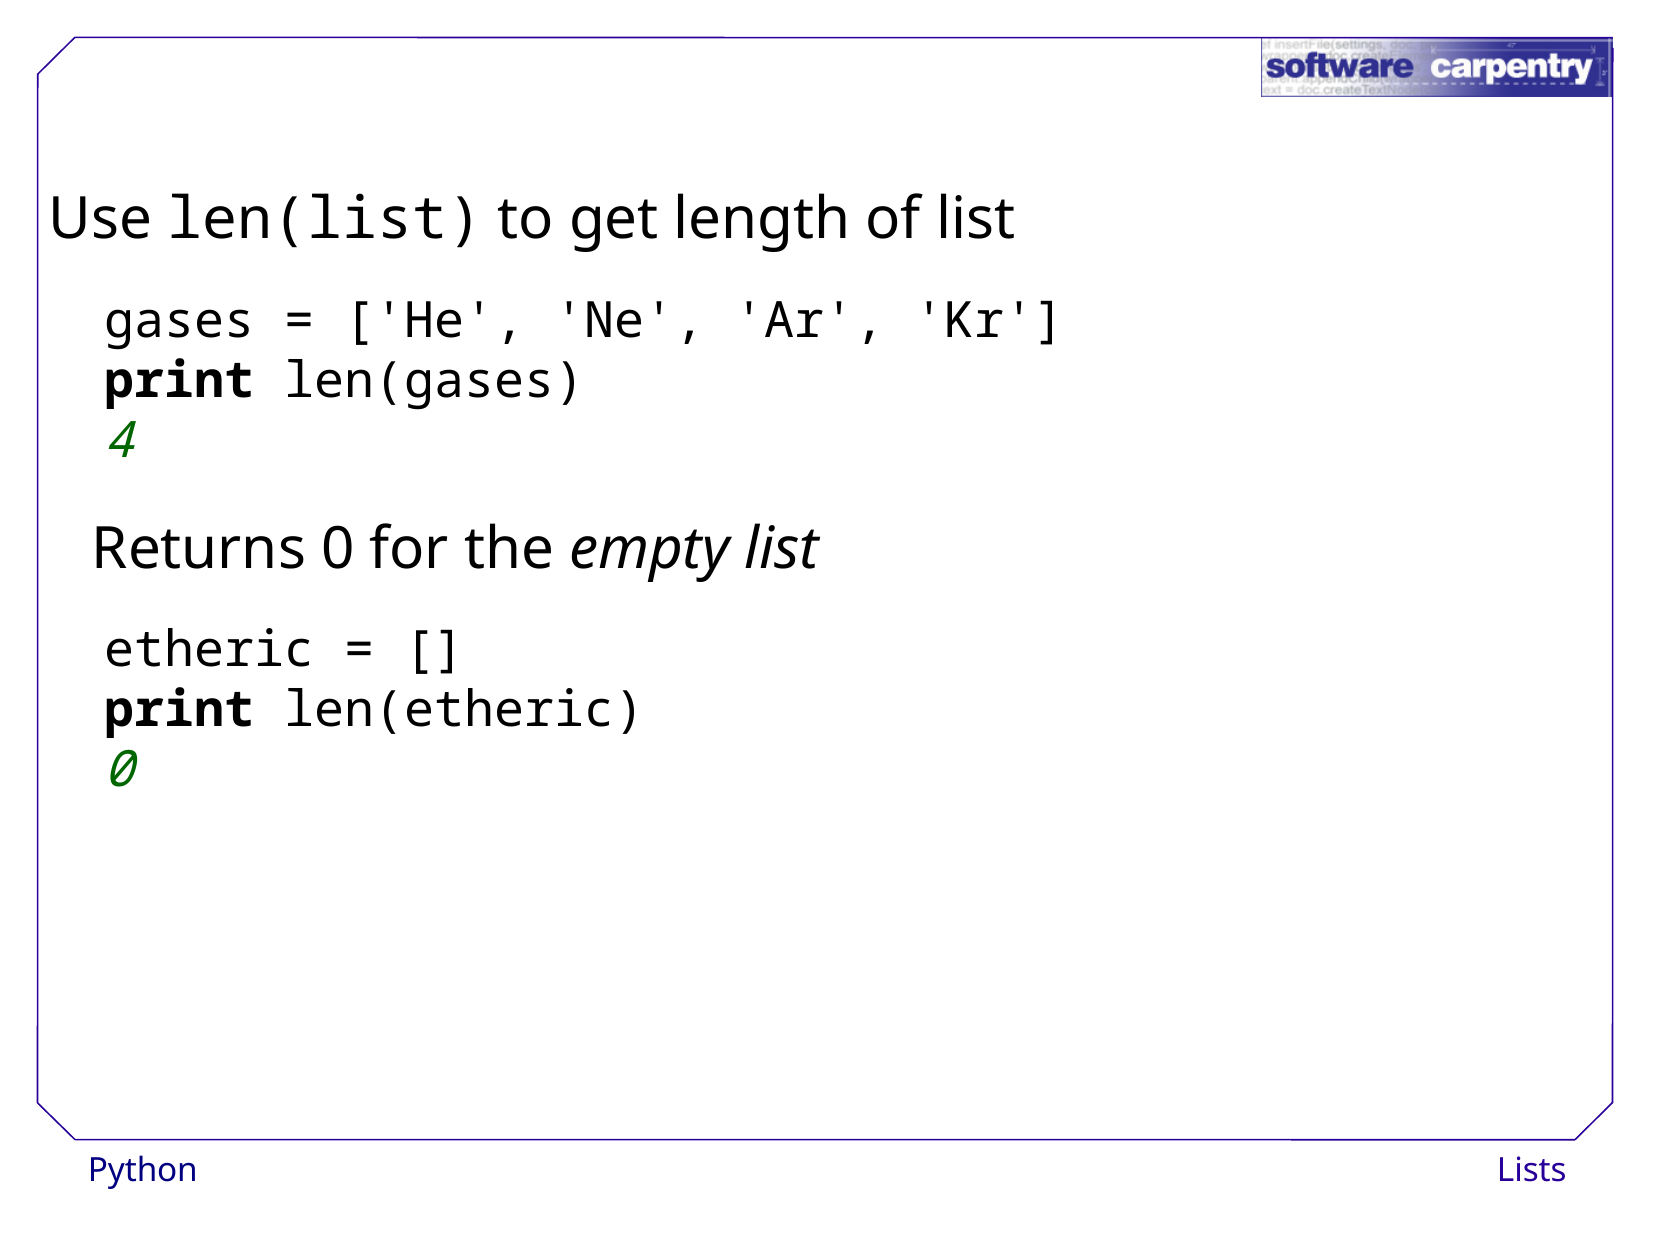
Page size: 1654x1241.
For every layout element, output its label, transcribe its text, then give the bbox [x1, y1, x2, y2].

text_box Use len(list) to get length of list [34, 138, 1181, 259]
text_box etheric = [] print len(etheric) 0 [89, 609, 1511, 808]
text_box gases = ['He', 'Ne', 'Ar', 'Kr'] print len(gases) 4 [89, 279, 1512, 479]
picture [1261, 39, 1613, 97]
text_box Returns 0 for the empty list [77, 467, 985, 588]
